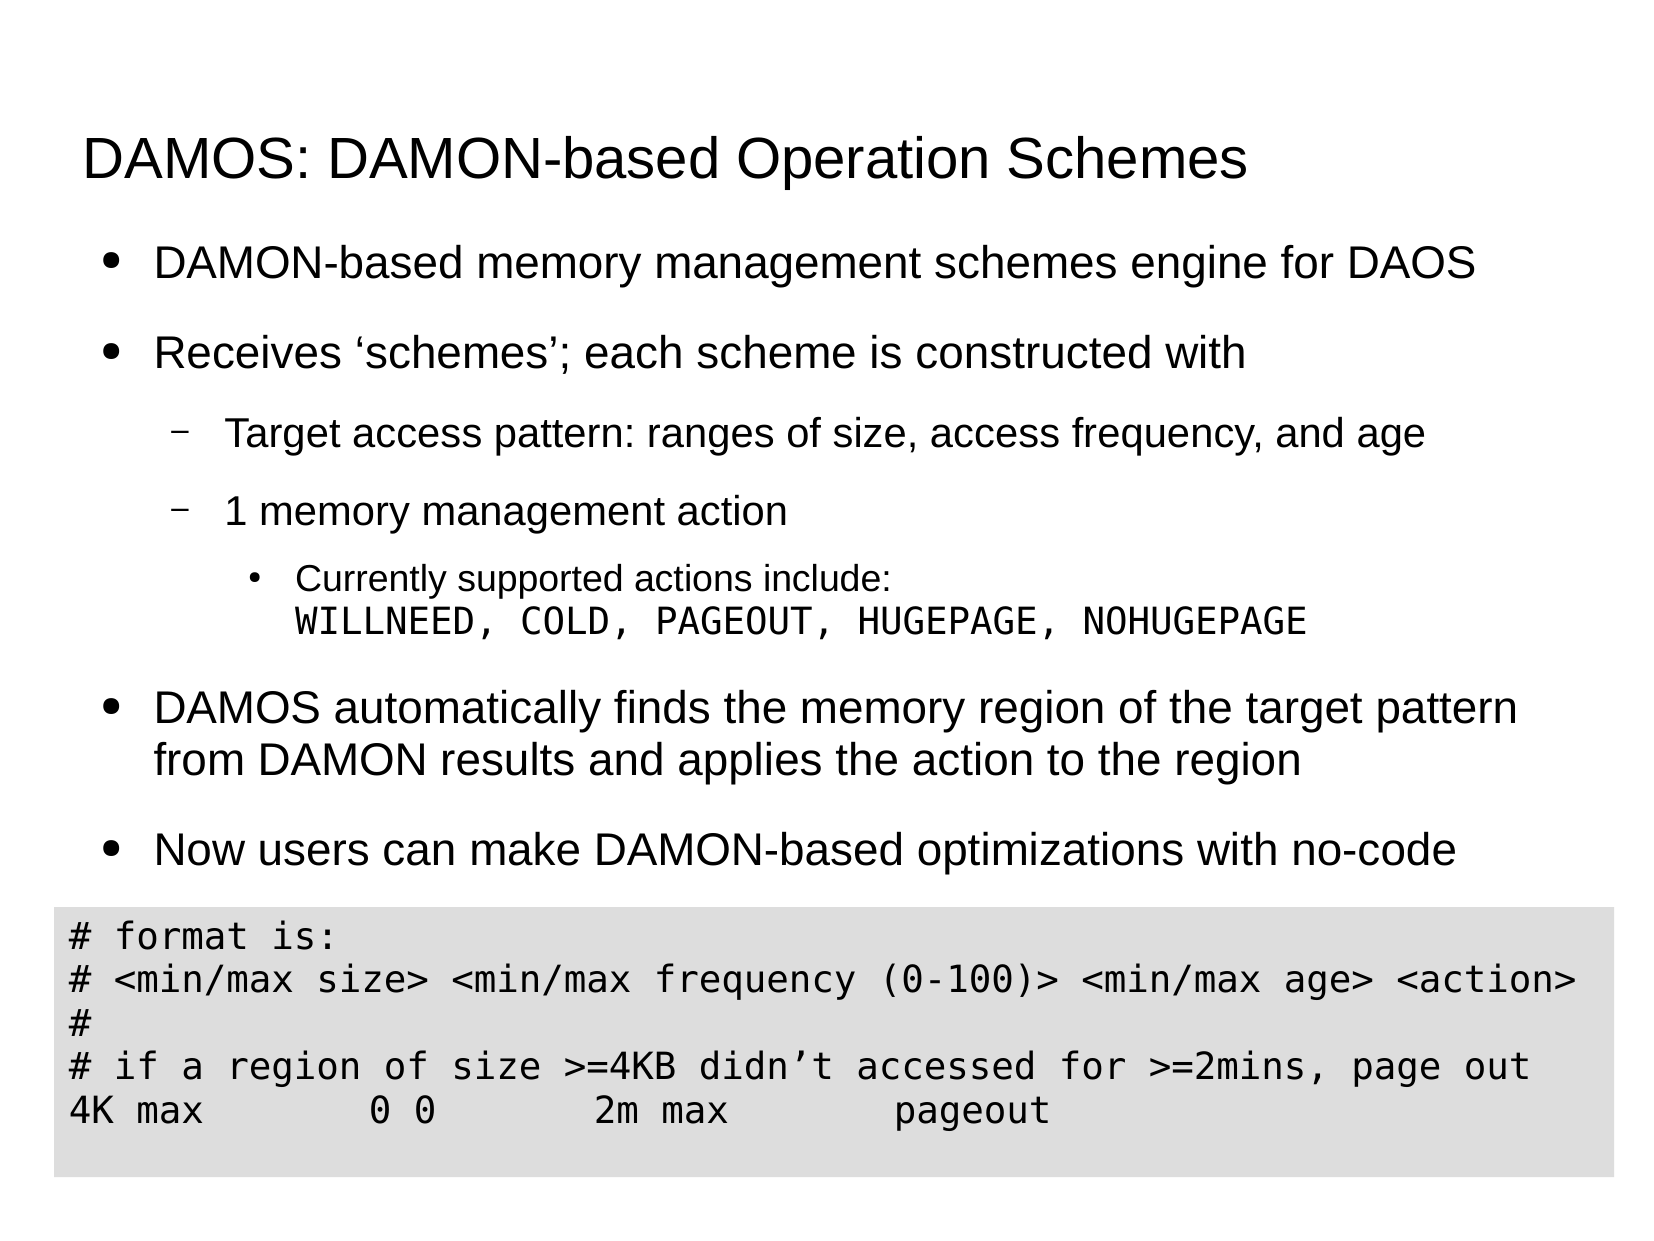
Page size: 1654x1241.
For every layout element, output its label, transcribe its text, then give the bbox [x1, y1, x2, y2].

text_box # format is: # <min/max size> <min/max frequency (0-100)> <min/max age> <action> # # if a region of size >=4KB didn’t accessed for >=2mins, page out 4K max 0 0 2m max pageout [54, 907, 1615, 1178]
title DAMOS: DAMON-based Operation Schemes [82, 108, 1571, 210]
list DAMON-based memory management schemes engine for DAOS Receives ‘schemes’; each scheme is constructed with Target access pattern: ranges of size, access frequency, and age 1 memory management action Currently supported actions include: WILLNEED, COLD, PAGEOUT, HUGEPAGE, NOHUGEPAGE DAMOS automatically finds the memory region of the target pattern from DAMON results and applies the action to the region Now users can make DAMON-based optimizations with no-code [82, 236, 1571, 907]
